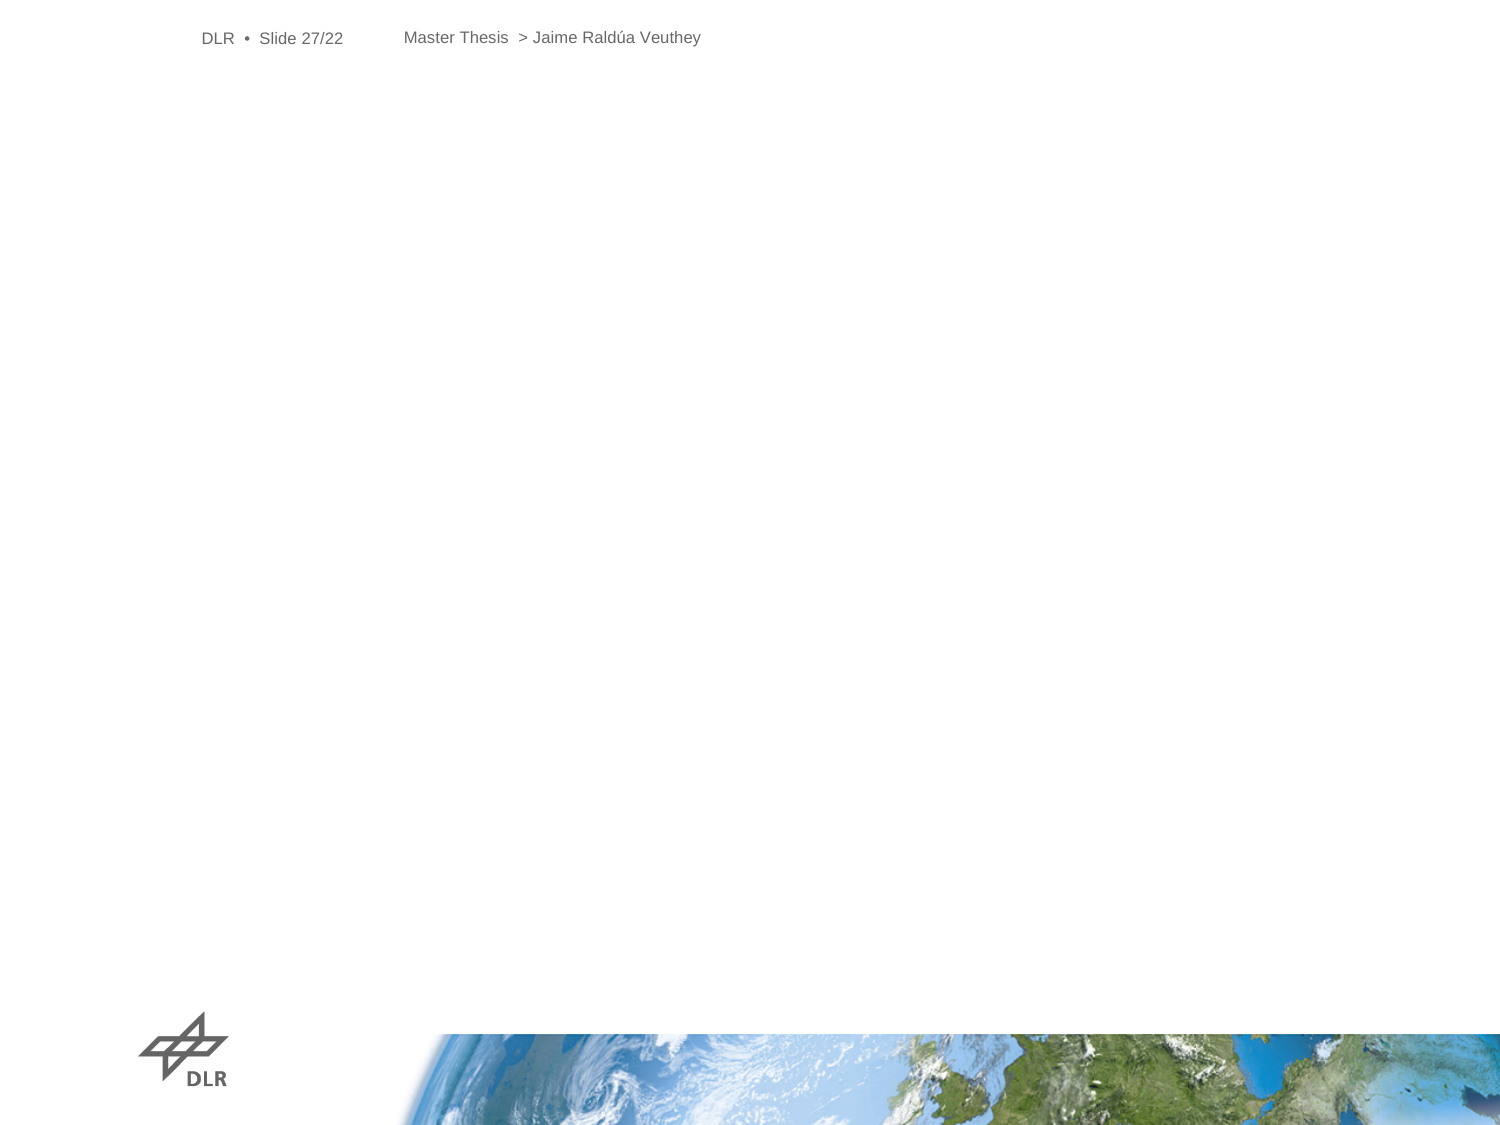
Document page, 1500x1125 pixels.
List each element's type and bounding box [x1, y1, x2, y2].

picture [0, 1007, 1500, 1125]
